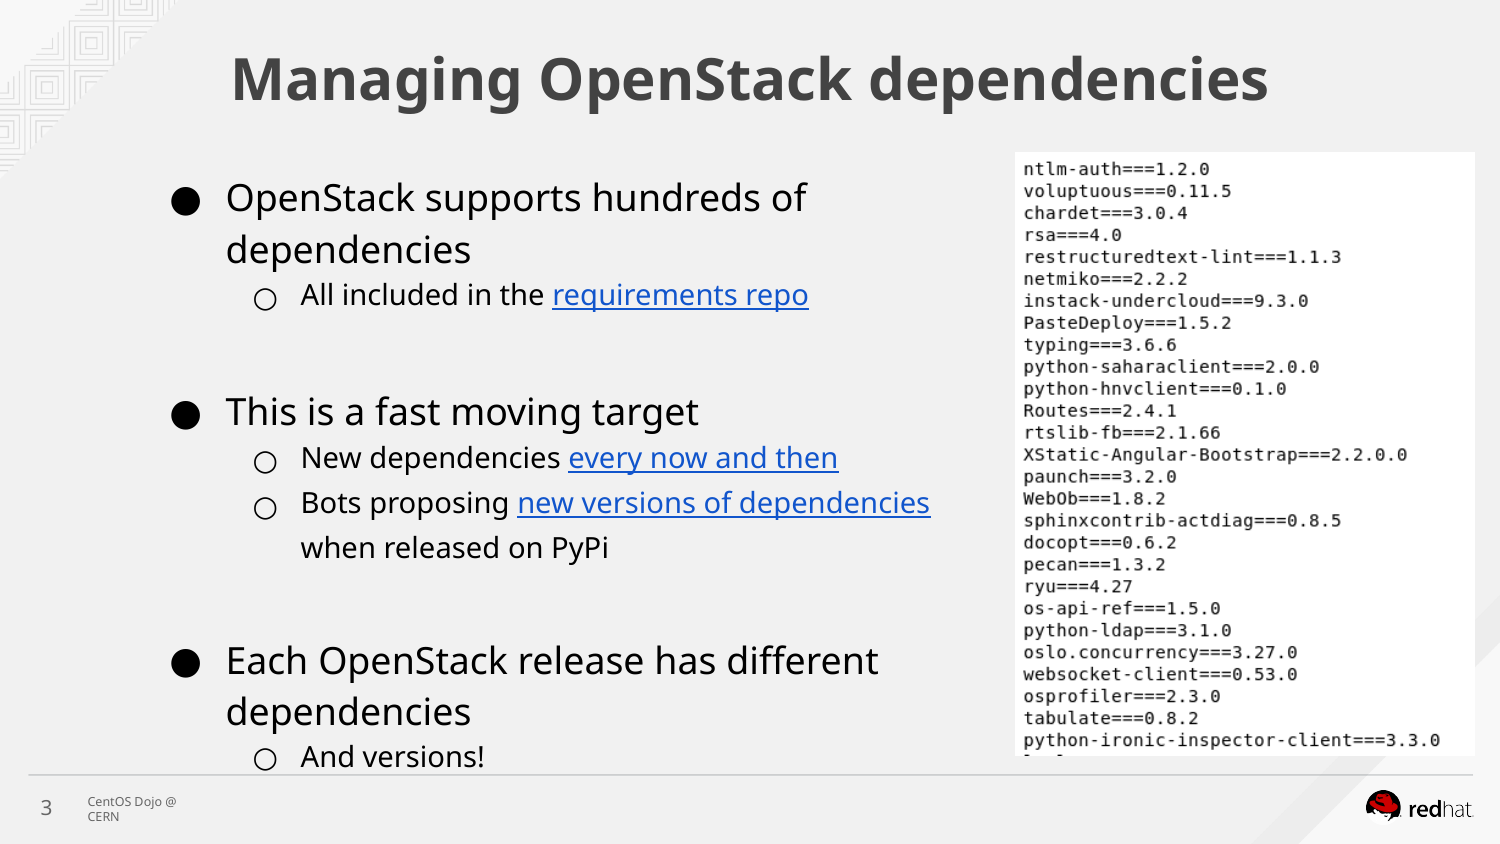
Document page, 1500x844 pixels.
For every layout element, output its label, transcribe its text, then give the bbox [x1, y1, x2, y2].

slide_number 1 [16, 776, 77, 842]
title Managing OpenStack dependencies [135, 0, 1365, 128]
list OpenStack supports hundreds of dependencies All included in the requirements repo This is a fast moving target New dependencies every now and then Bots proposing new versions of dependencies when released on PyPi Each OpenStack release has different dependencies And versions! [135, 152, 1015, 726]
picture [0, 0, 1500, 844]
